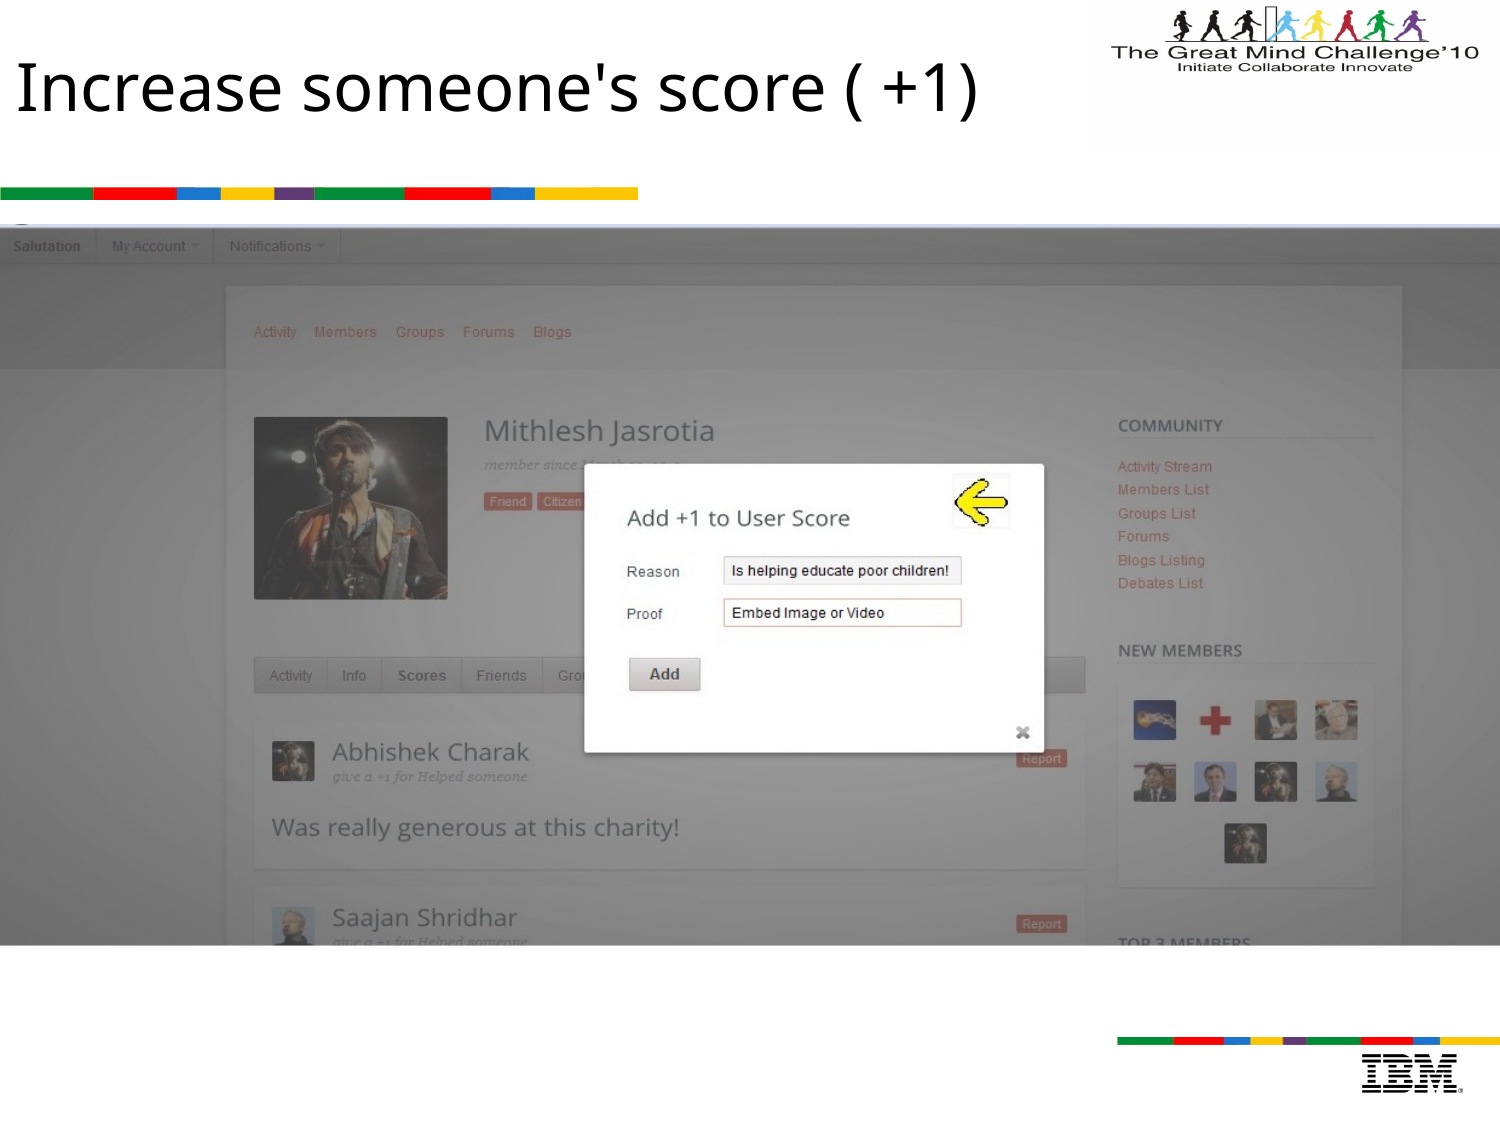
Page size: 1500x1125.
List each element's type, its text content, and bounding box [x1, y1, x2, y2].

picture [1117, 1037, 1500, 1045]
picture [1087, 0, 1500, 150]
picture [1362, 1054, 1463, 1093]
text_box Increase someone's score ( +1) [14, 37, 982, 133]
picture [0, 187, 638, 200]
picture [0, 224, 1500, 1013]
